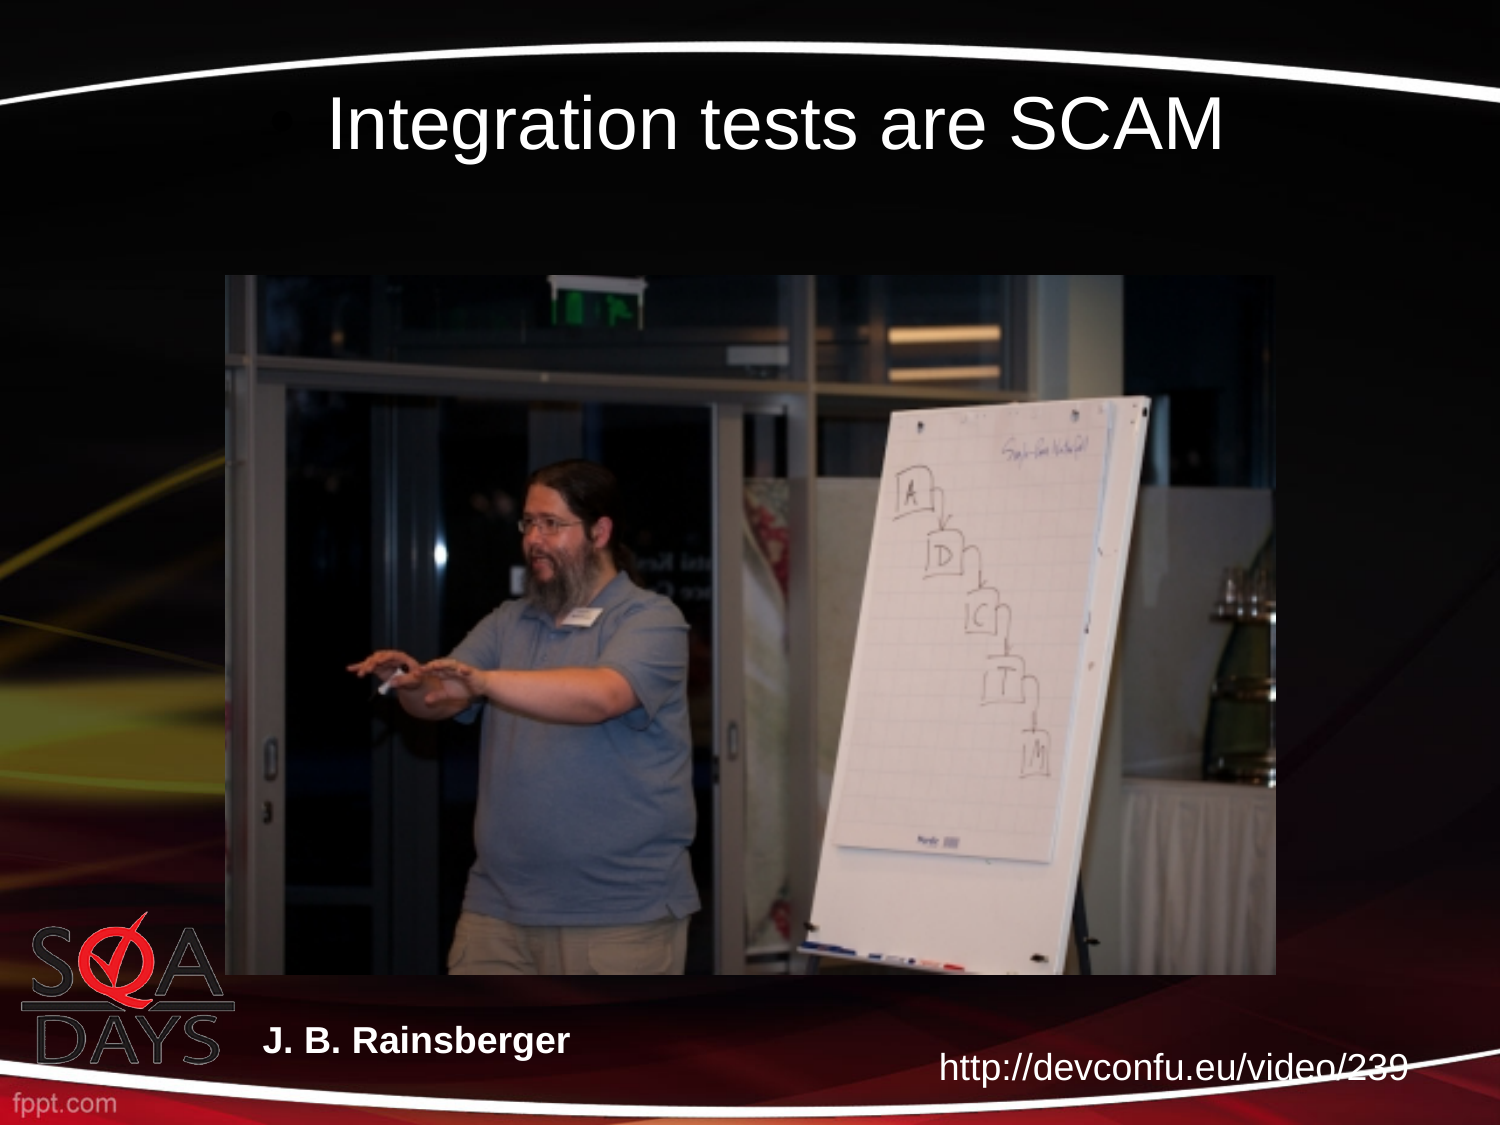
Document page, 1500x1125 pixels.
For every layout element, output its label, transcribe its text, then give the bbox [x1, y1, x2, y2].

text_box J. B. Rainsberger [265, 997, 733, 1080]
list Integration tests are SCAM [90, 45, 1406, 196]
text_box http://devconfu.eu/video/239 [924, 1035, 1426, 1096]
picture [0, 0, 1500, 1125]
